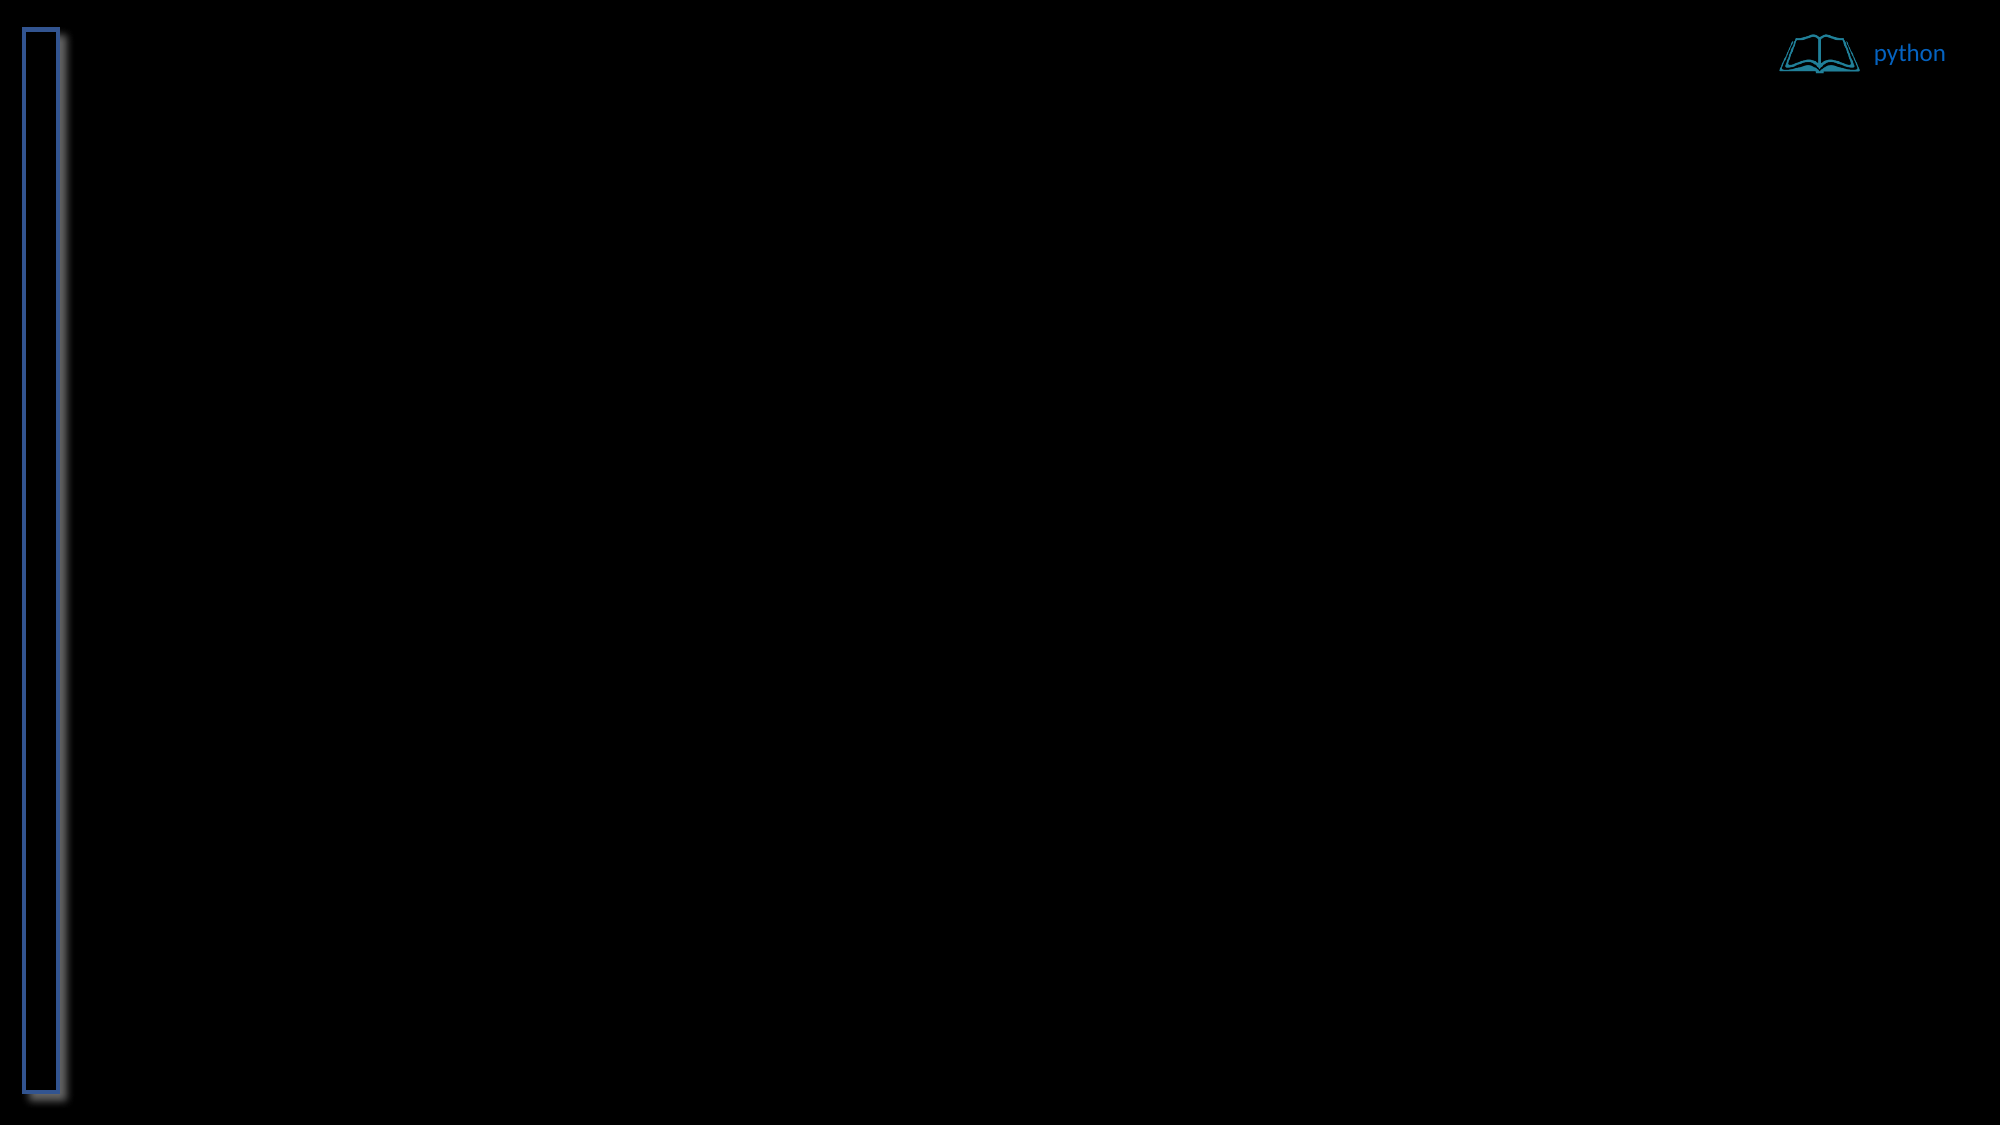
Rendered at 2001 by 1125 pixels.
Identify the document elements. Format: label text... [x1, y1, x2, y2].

text_box [23, 29, 58, 1093]
text_box python [1859, 29, 1962, 75]
picture [1777, 32, 1860, 76]
title 1. profile [0, 0, 120, 1125]
